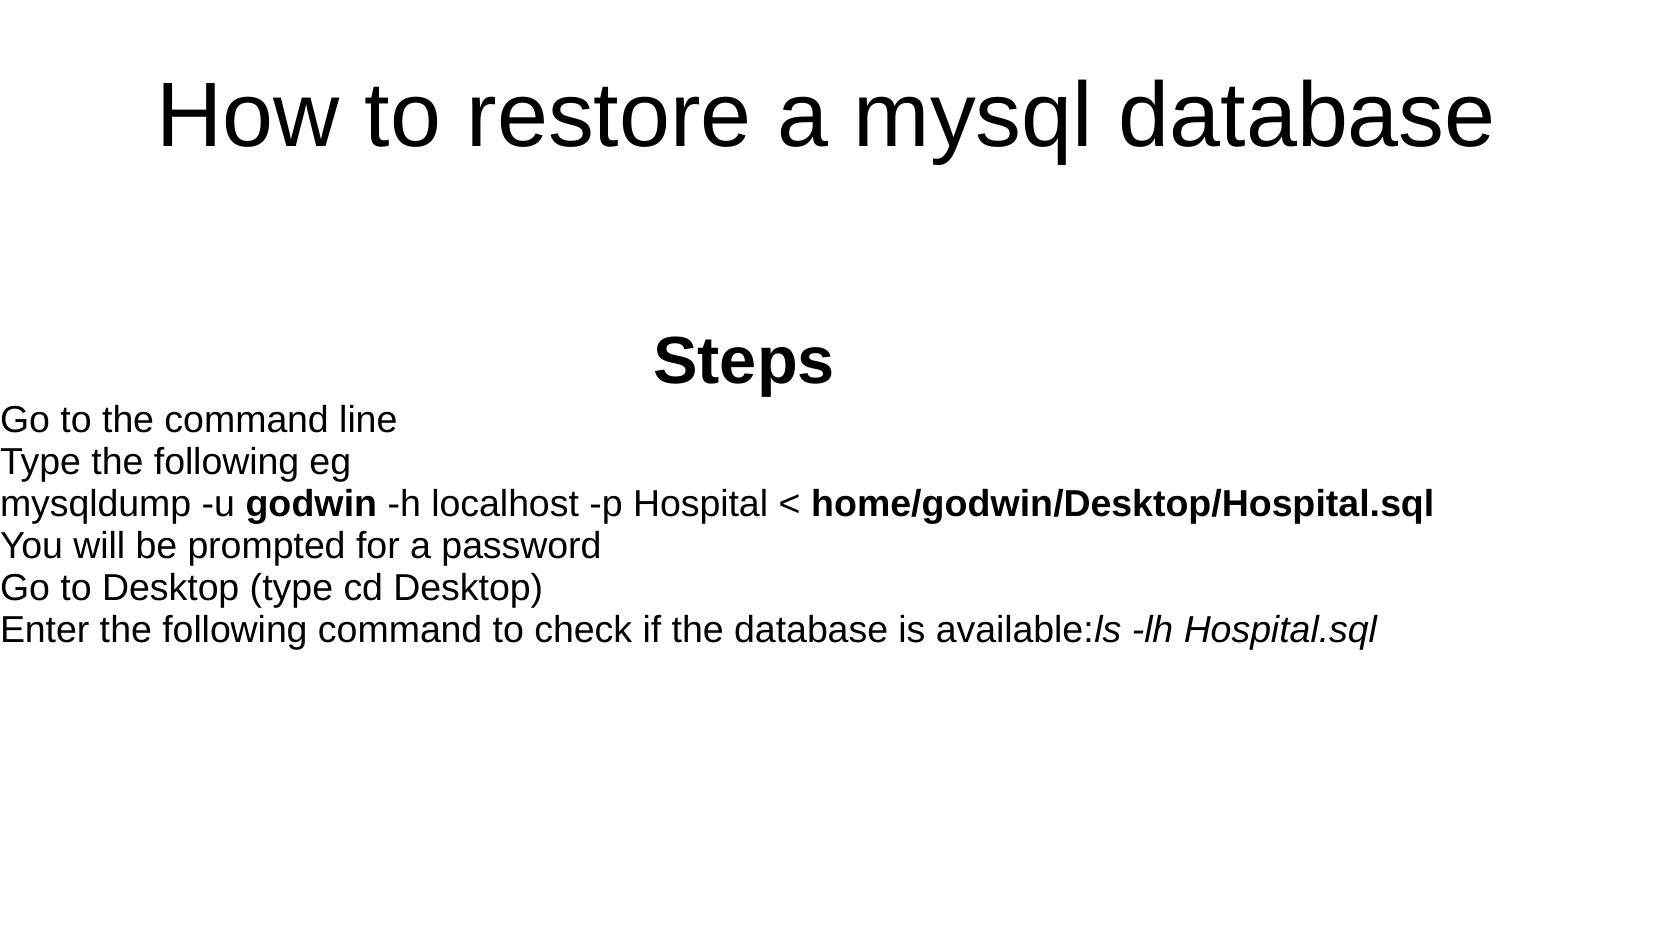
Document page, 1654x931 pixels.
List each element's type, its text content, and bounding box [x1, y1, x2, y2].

title How to restore a mysql database [82, 37, 1571, 193]
subtitle Steps Go to the command line Type the following eg mysqldump -u godwin -h localhost -p Hospital < home/godwin/Desktop/Hospital.sql You will be prompted for a password Go to Desktop (type cd Desktop) Enter the following command to check if the database is available:ls -lh Hospital.sql [0, 173, 1489, 800]
